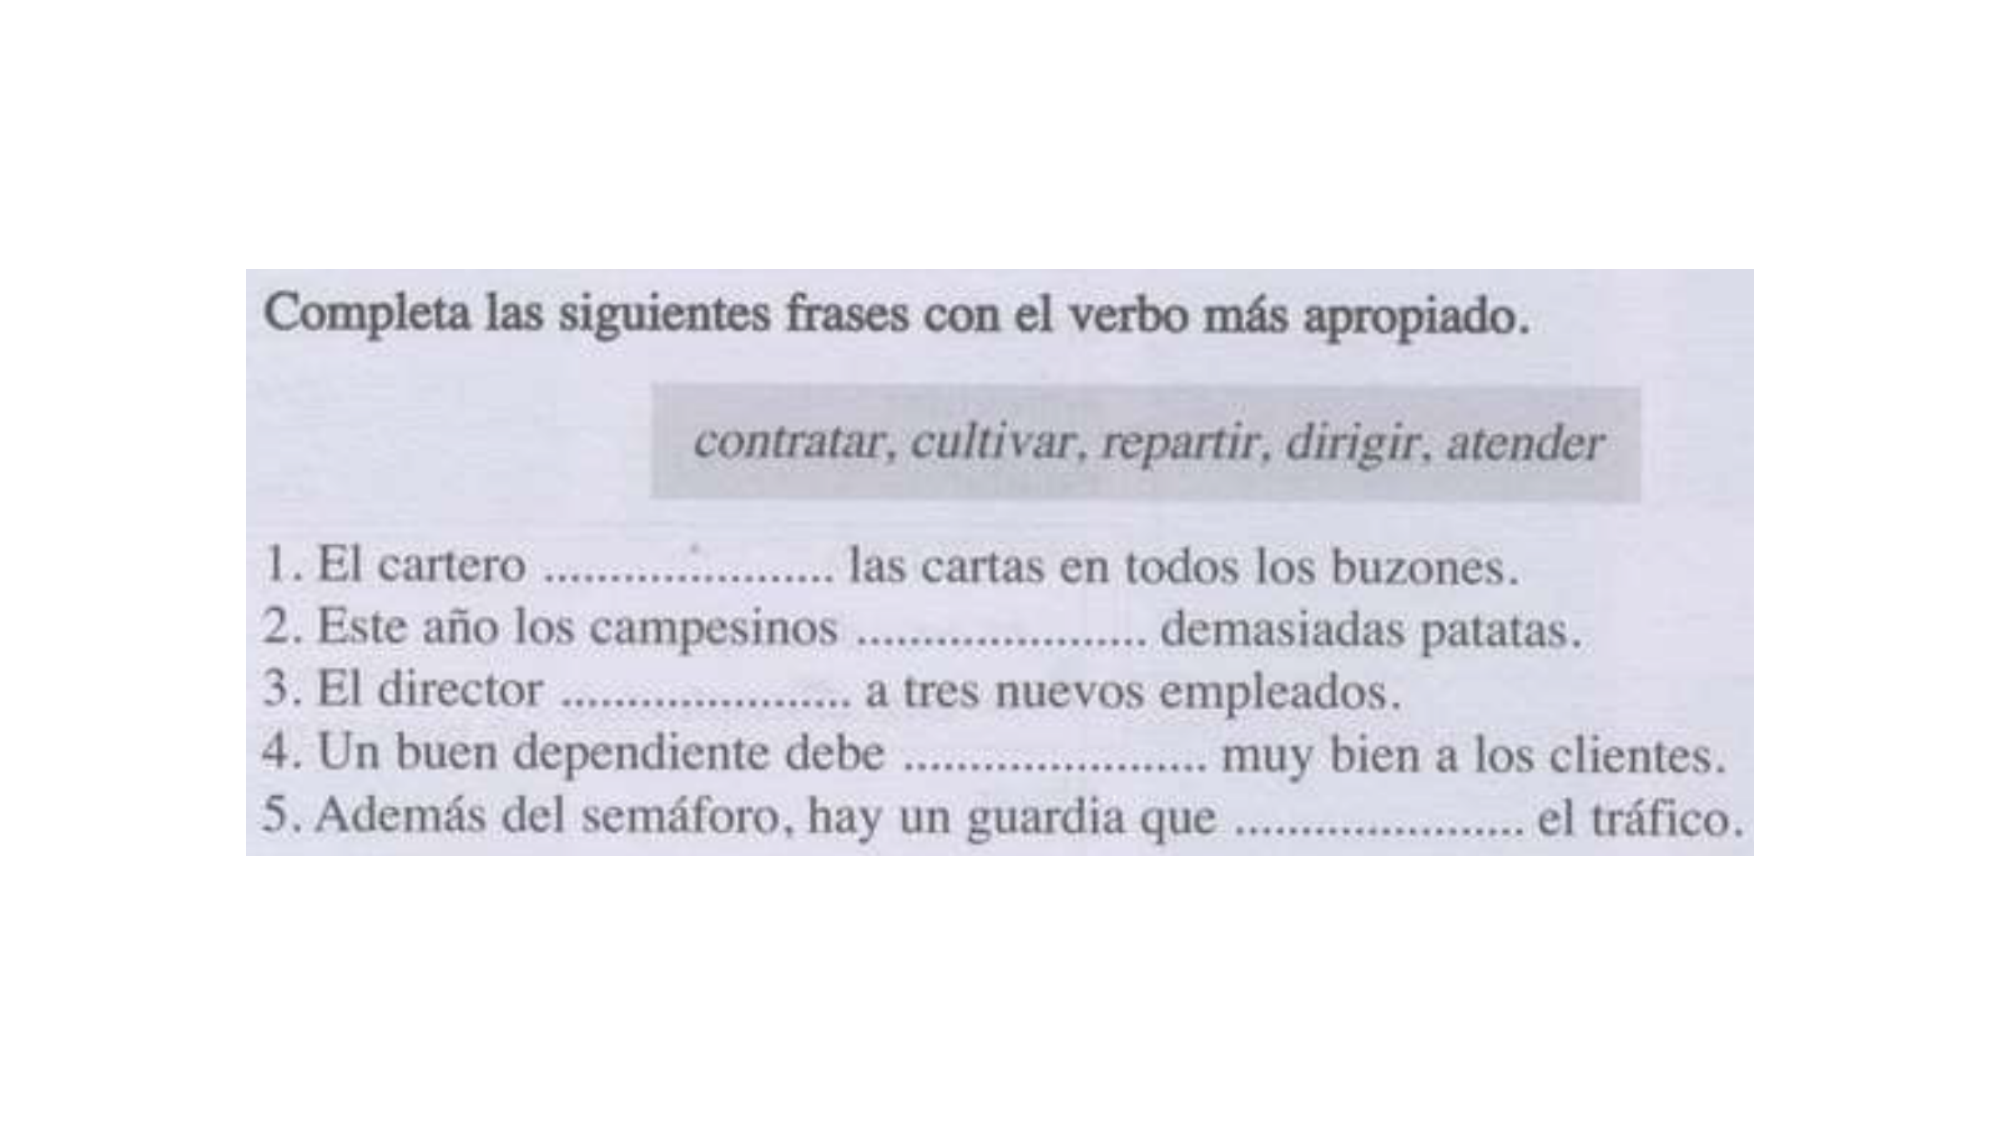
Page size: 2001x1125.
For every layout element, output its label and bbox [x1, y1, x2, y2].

picture [246, 269, 1754, 856]
